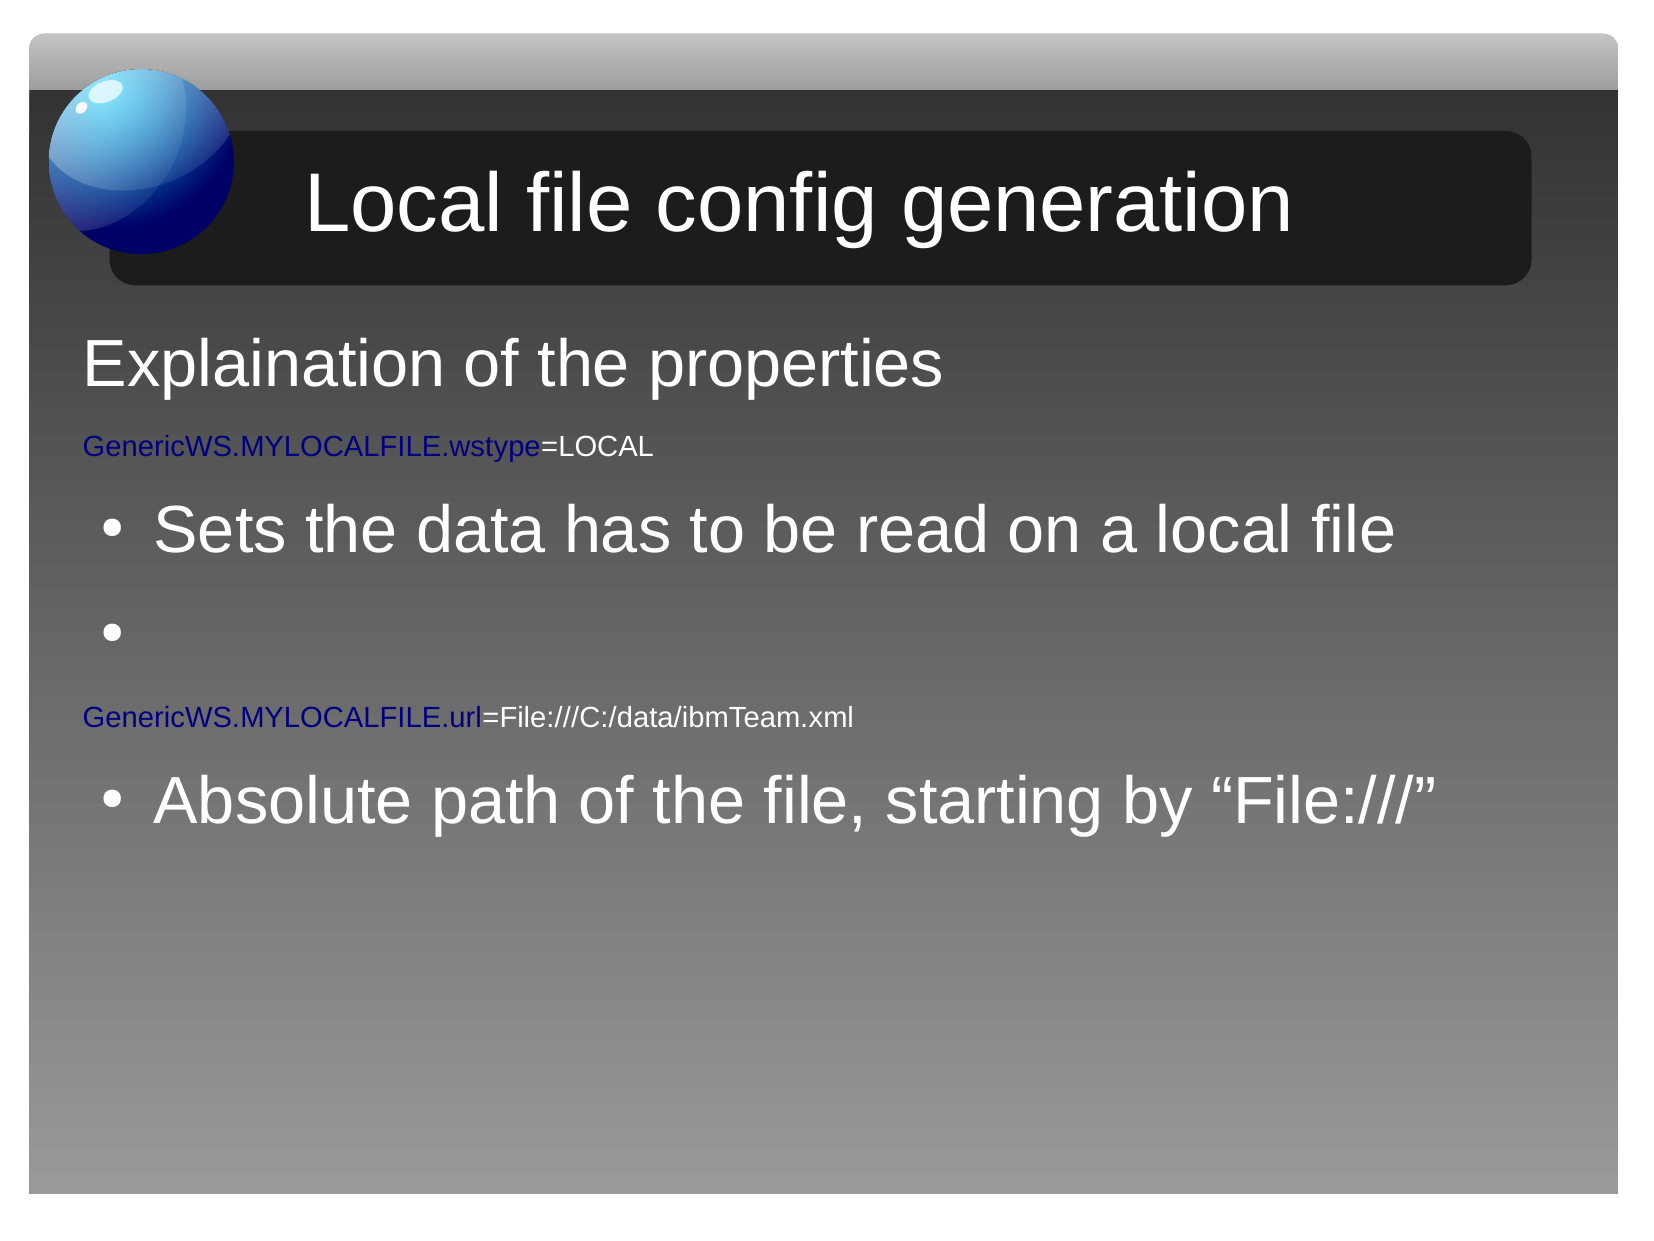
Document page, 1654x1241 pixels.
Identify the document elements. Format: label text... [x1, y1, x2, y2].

title Local file config generation [82, 137, 1571, 267]
list Explaination of the properties GenericWS.MYLOCALFILE.wstype=LOCAL Sets the data has to be read on a local file GenericWS.MYLOCALFILE.url=File:///C:/data/ibmTeam.xml Absolute path of the file, starting by “File:///” [82, 325, 1571, 1130]
picture [29, 57, 253, 266]
